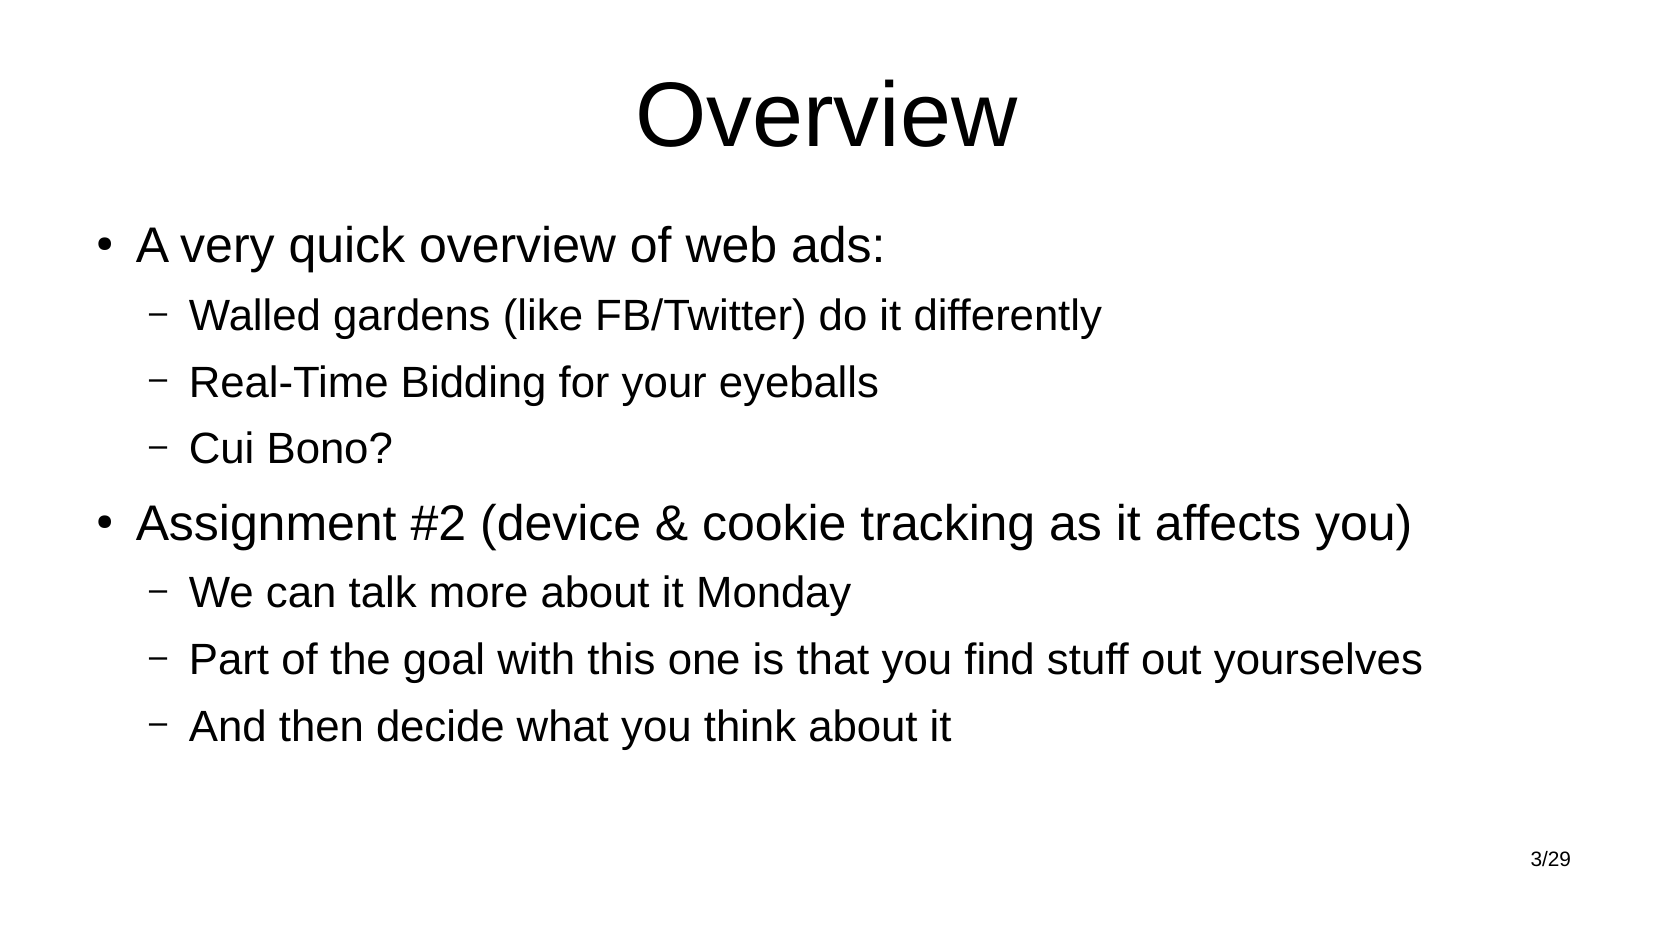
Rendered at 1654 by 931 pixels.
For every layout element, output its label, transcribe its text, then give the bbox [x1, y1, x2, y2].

title Overview [82, 37, 1571, 193]
list A very quick overview of web ads: Walled gardens (like FB/Twitter) do it differently Real-Time Bidding for your eyeballs Cui Bono? Assignment #2 (device & cookie tracking as it affects you) We can talk more about it Monday Part of the goal with this one is that you find stuff out yourselves And then decide what you think about it [82, 217, 1571, 758]
